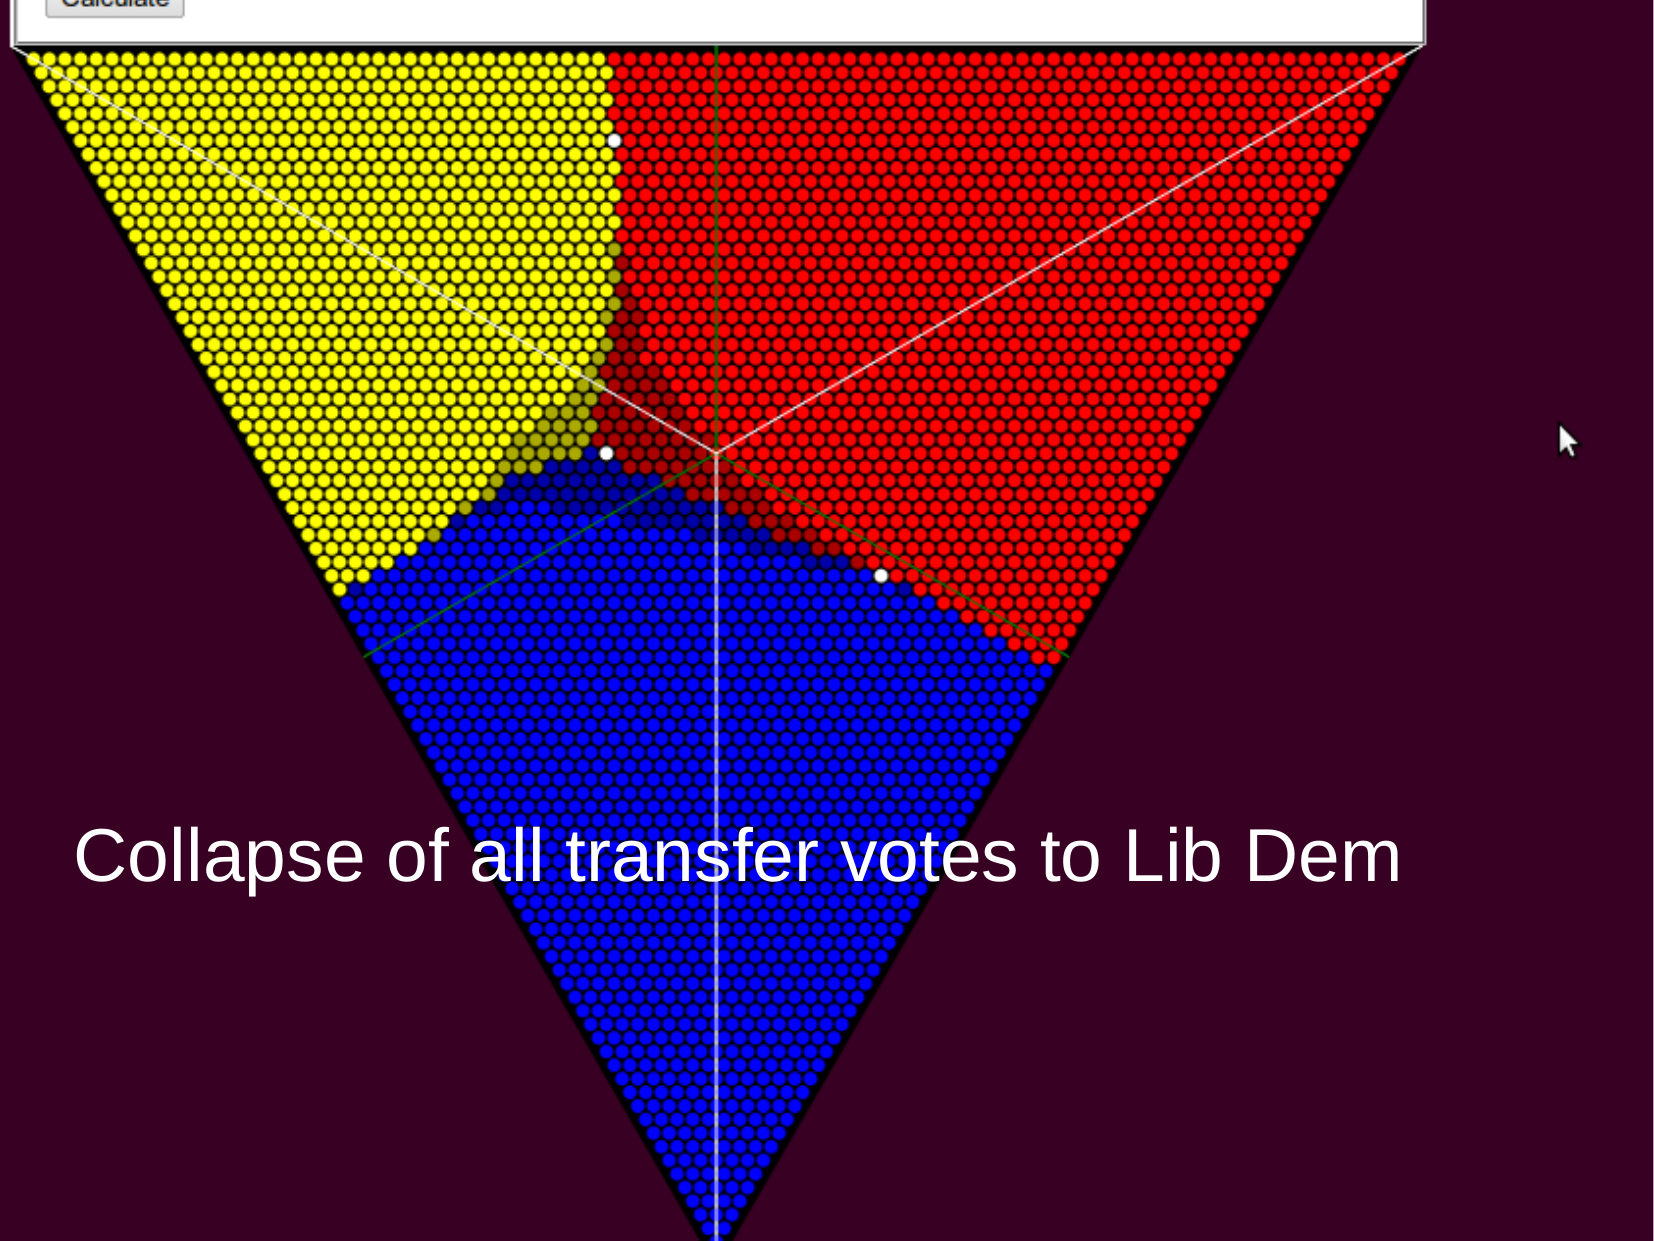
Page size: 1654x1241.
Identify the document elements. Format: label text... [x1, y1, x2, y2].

picture [0, 0, 1654, 1241]
text_box Collapse of all transfer votes to Lib Dem [59, 805, 1565, 1034]
